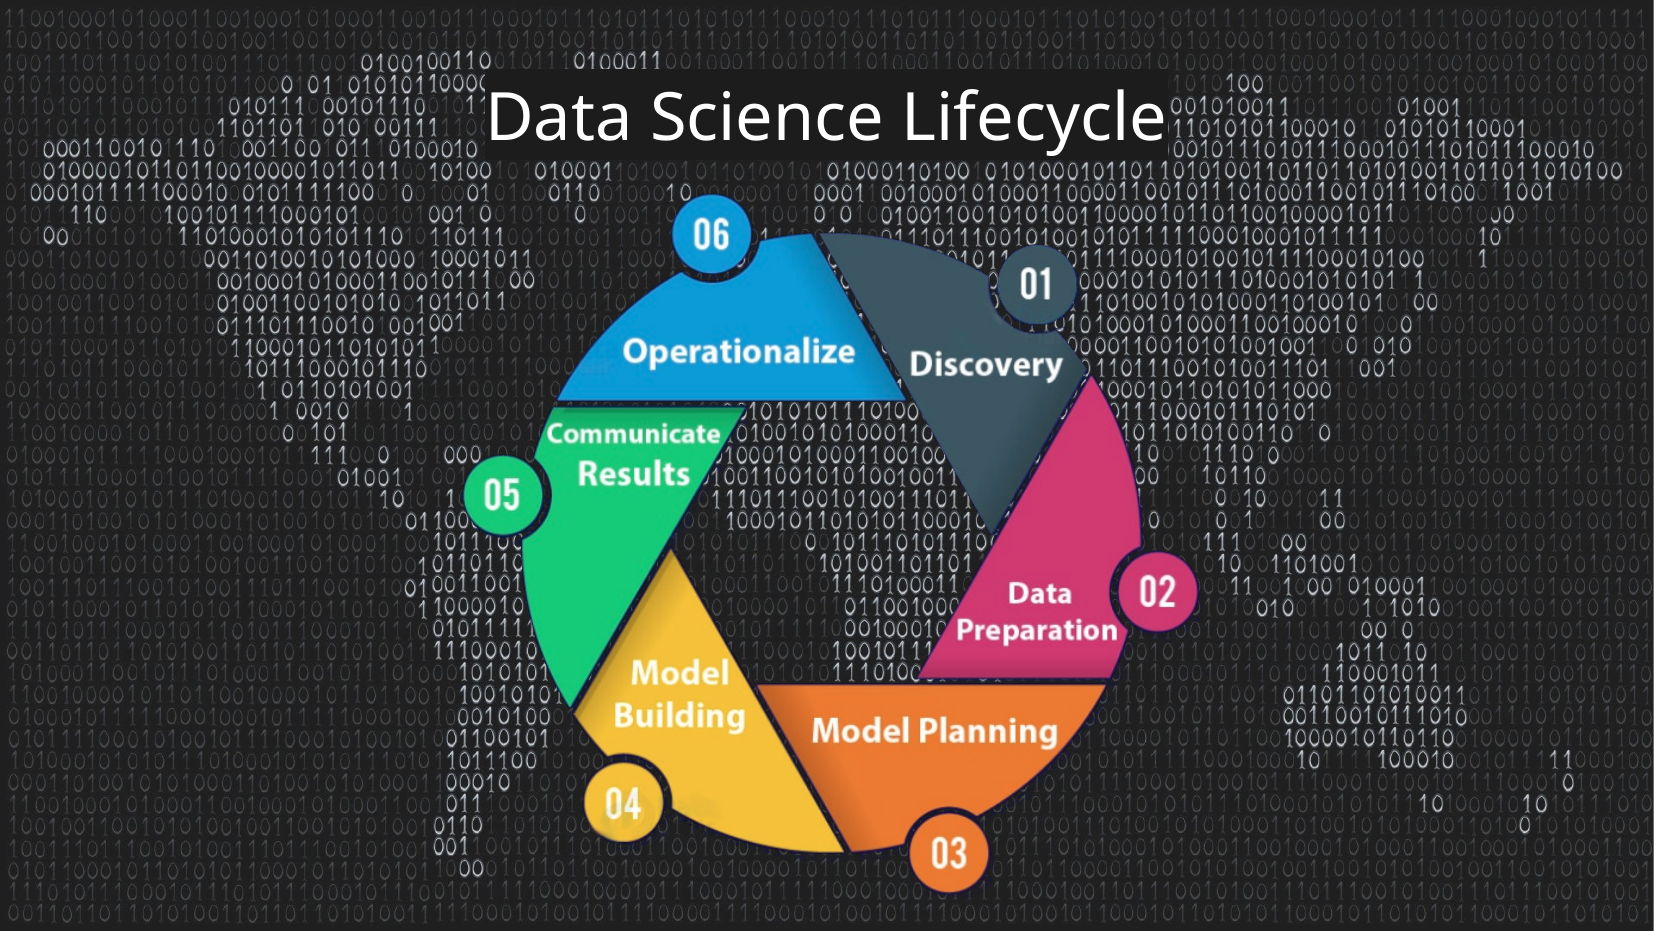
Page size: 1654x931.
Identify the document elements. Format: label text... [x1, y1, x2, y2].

title Data Science Lifecycle [82, 37, 1571, 193]
picture [0, 0, 1654, 931]
